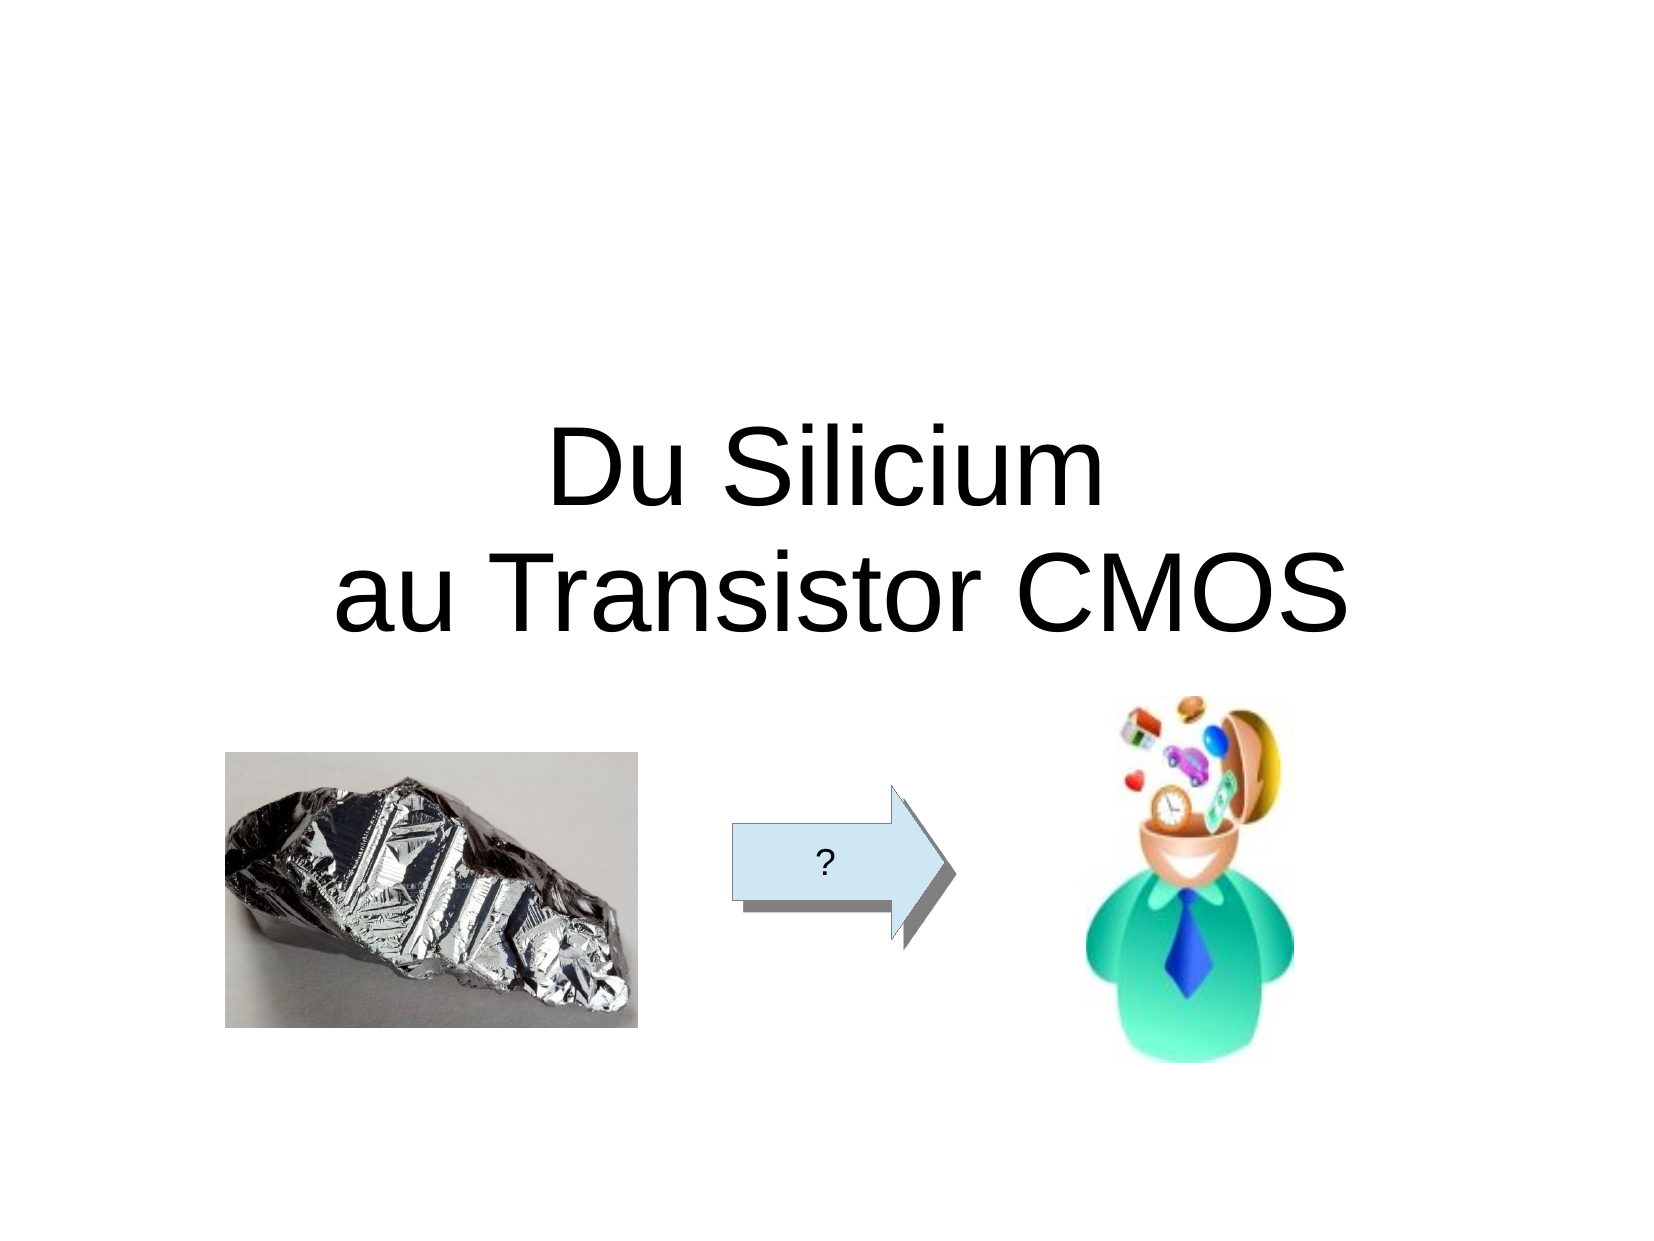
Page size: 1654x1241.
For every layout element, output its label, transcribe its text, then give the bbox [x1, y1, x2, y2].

picture [225, 752, 638, 1028]
picture [1086, 696, 1294, 1063]
subtitle Du Silicium au Transistor CMOS [82, 49, 1571, 1010]
text_box ? [732, 785, 945, 940]
